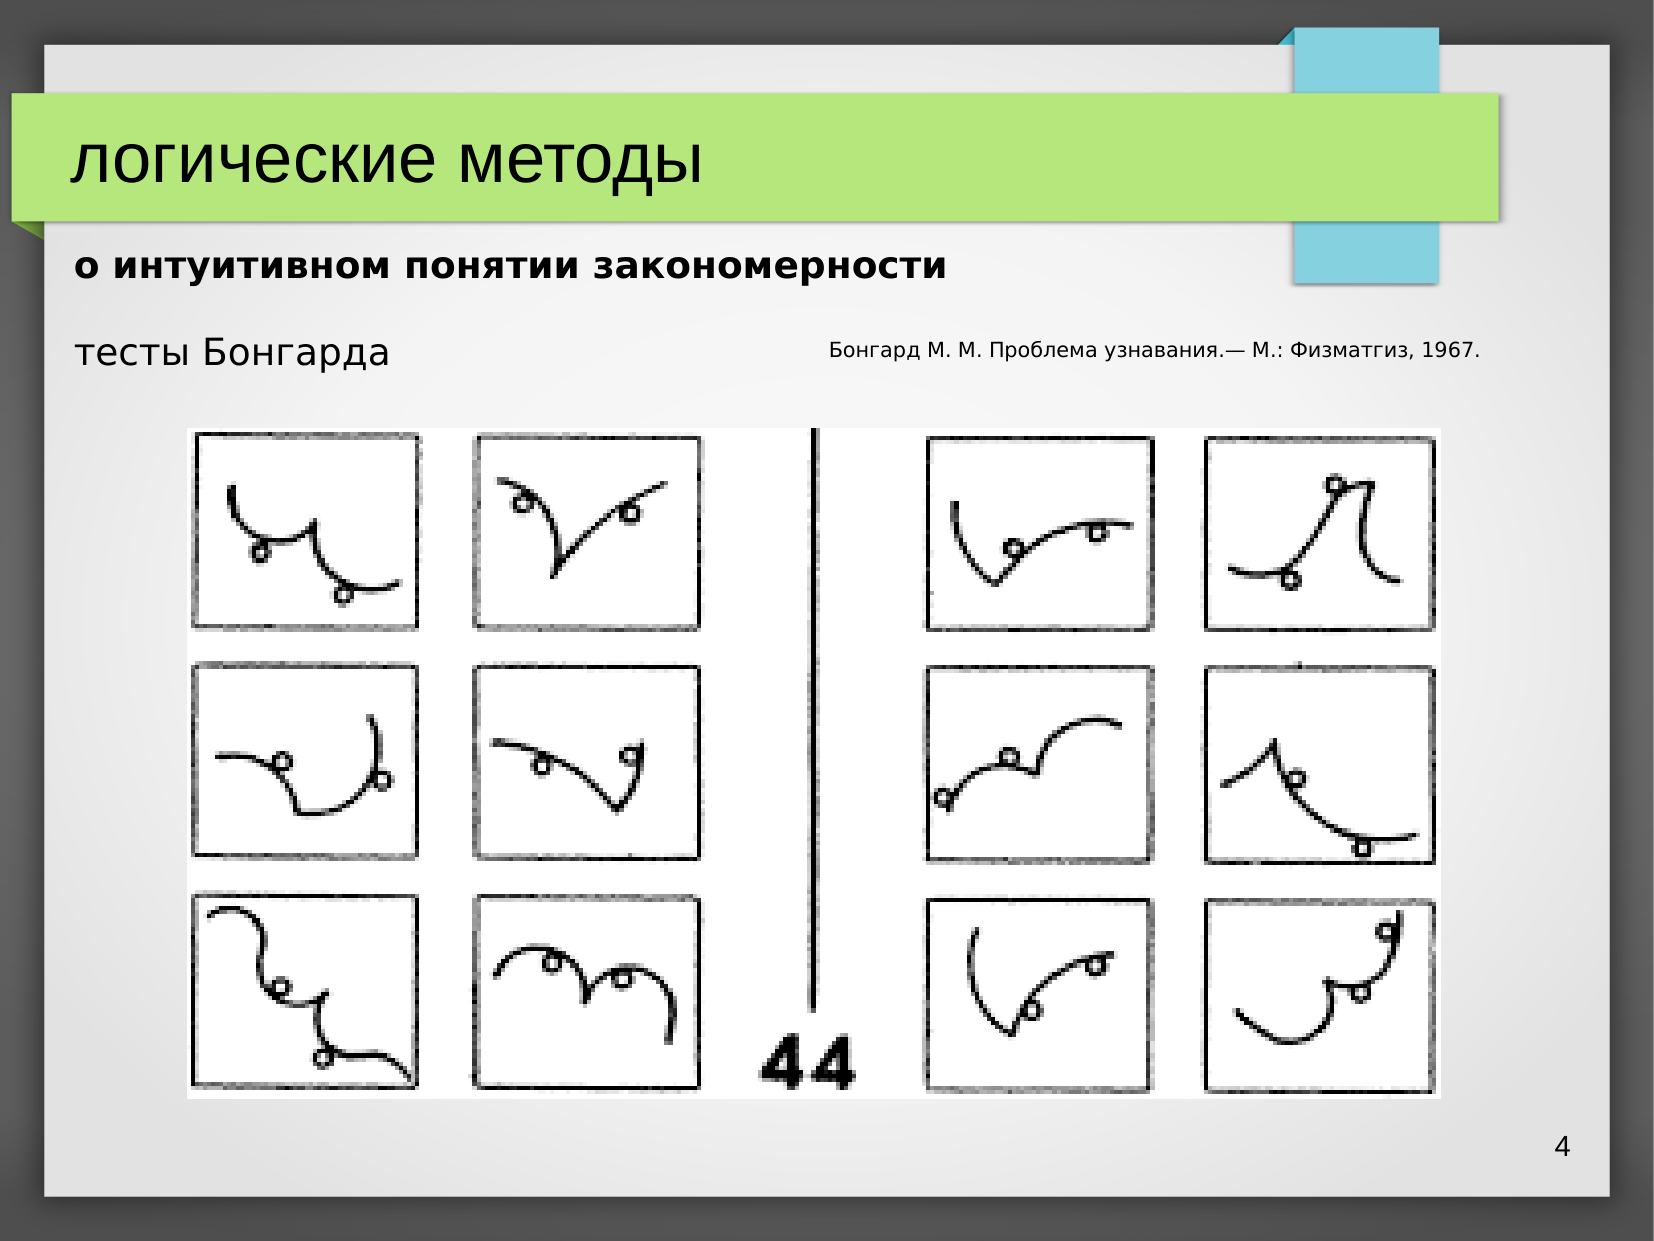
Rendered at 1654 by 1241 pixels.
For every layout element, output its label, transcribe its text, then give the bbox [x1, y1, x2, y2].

text_box Бонгард М. М. Проблема узнавания.— М.: Физматгиз, 1967. [813, 330, 1536, 382]
text_box о интуитивном понятии закономерности тесты Бонгарда [59, 236, 1123, 469]
picture [0, 0, 1654, 1241]
title логические методы [70, 118, 1205, 199]
